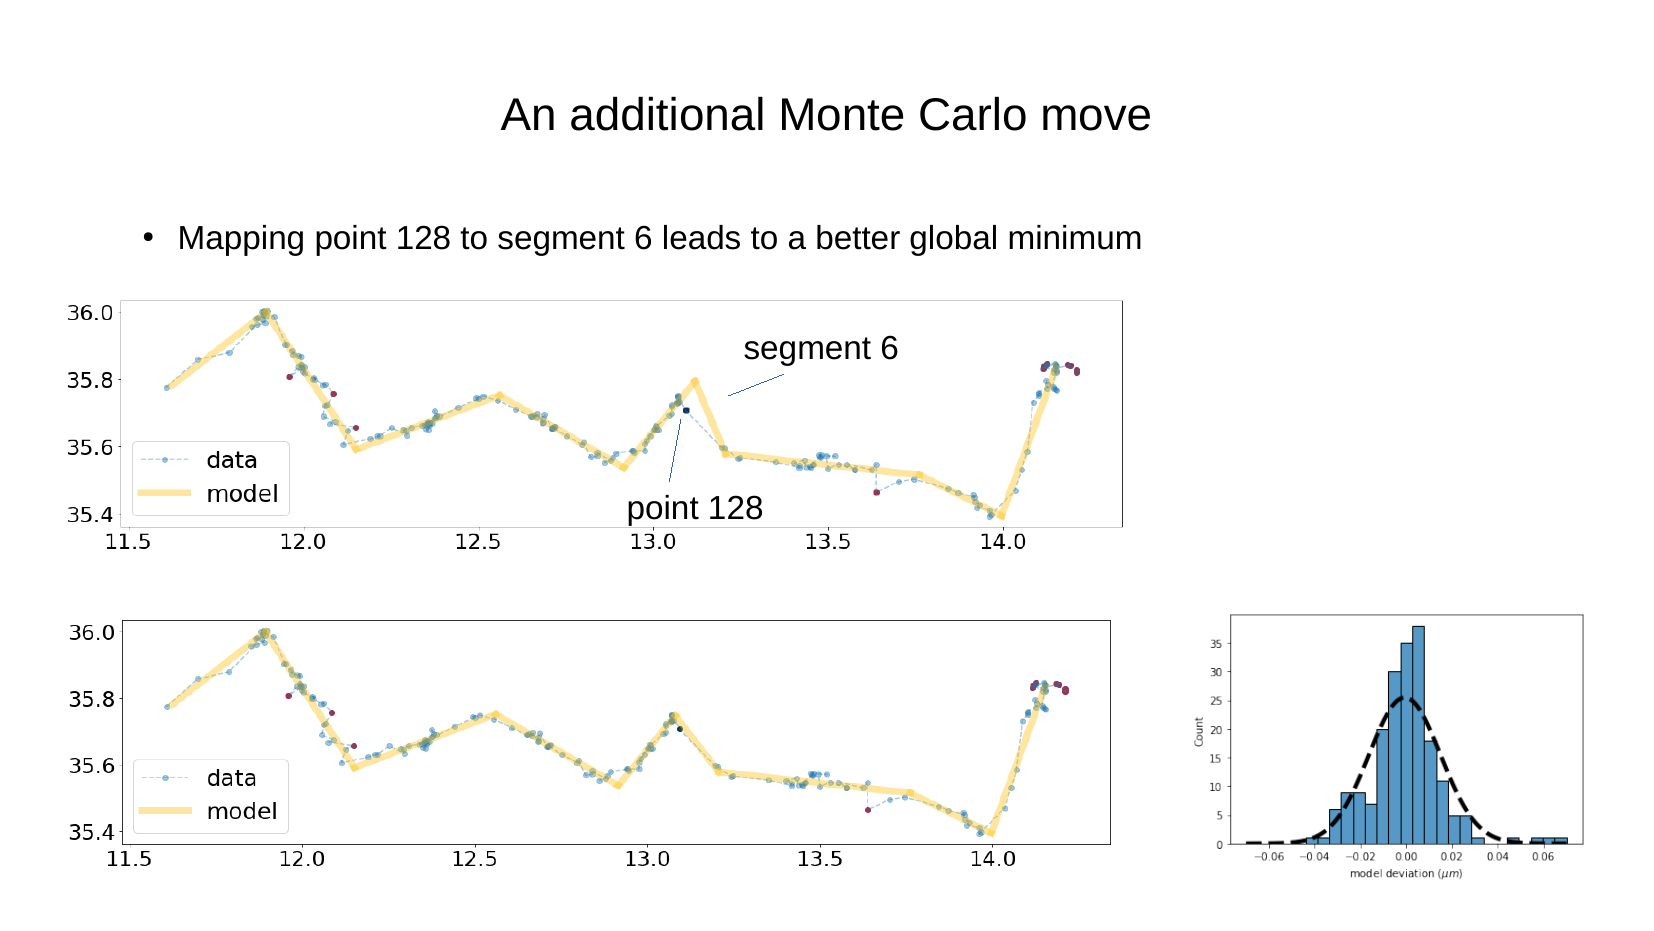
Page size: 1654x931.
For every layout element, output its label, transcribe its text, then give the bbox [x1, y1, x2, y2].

text_box segment 6 [728, 322, 935, 375]
text_box point 128 [611, 481, 888, 581]
picture [59, 294, 1128, 559]
picture [61, 614, 1116, 876]
text_box Mapping point 128 to segment 6 leads to a better global minimum [127, 211, 1255, 282]
picture [1187, 608, 1589, 888]
title An additional Monte Carlo move [82, 37, 1571, 193]
